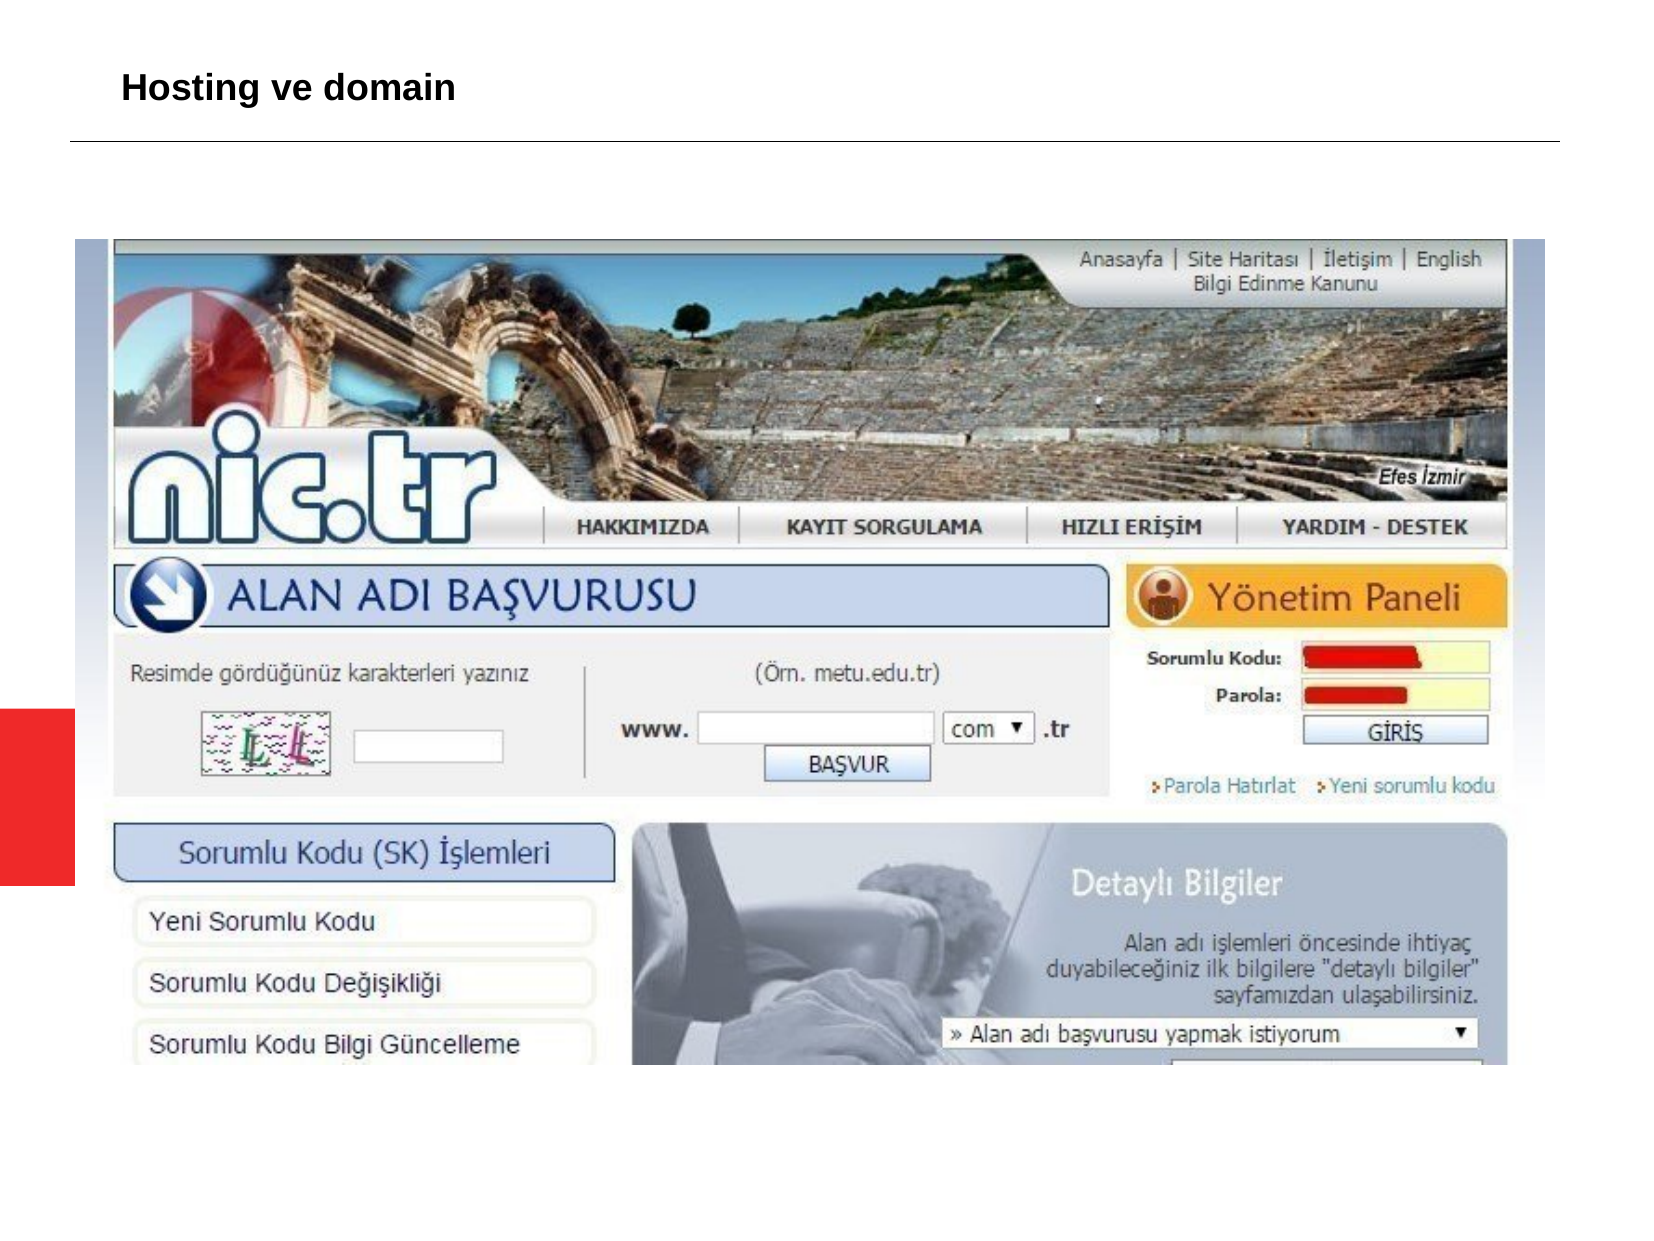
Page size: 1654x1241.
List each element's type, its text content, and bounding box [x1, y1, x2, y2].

picture [75, 239, 1545, 1066]
text_box Hosting ve domain [106, 59, 1536, 116]
